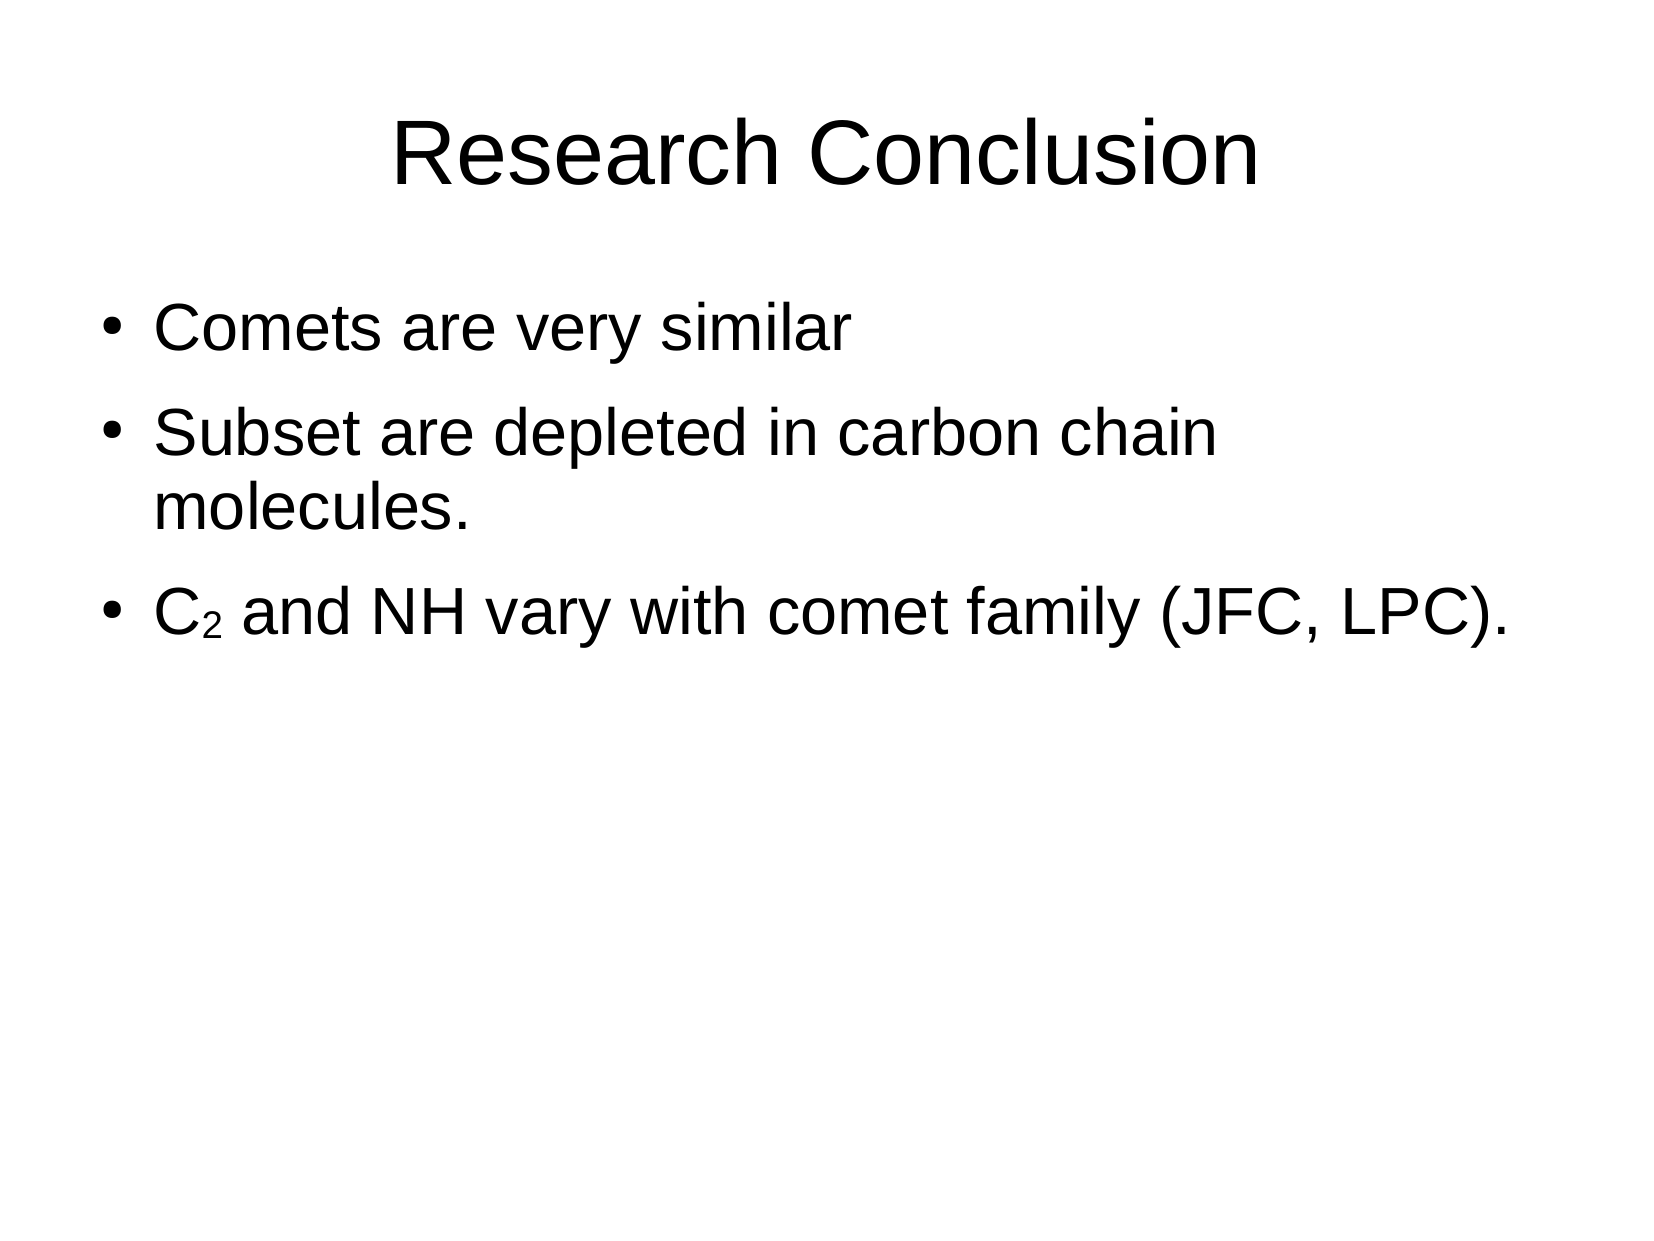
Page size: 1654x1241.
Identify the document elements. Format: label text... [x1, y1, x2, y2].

title Research Conclusion [82, 49, 1571, 257]
list Comets are very similar Subset are depleted in carbon chain molecules. C2 and NH vary with comet family (JFC, LPC). [82, 290, 1538, 1010]
